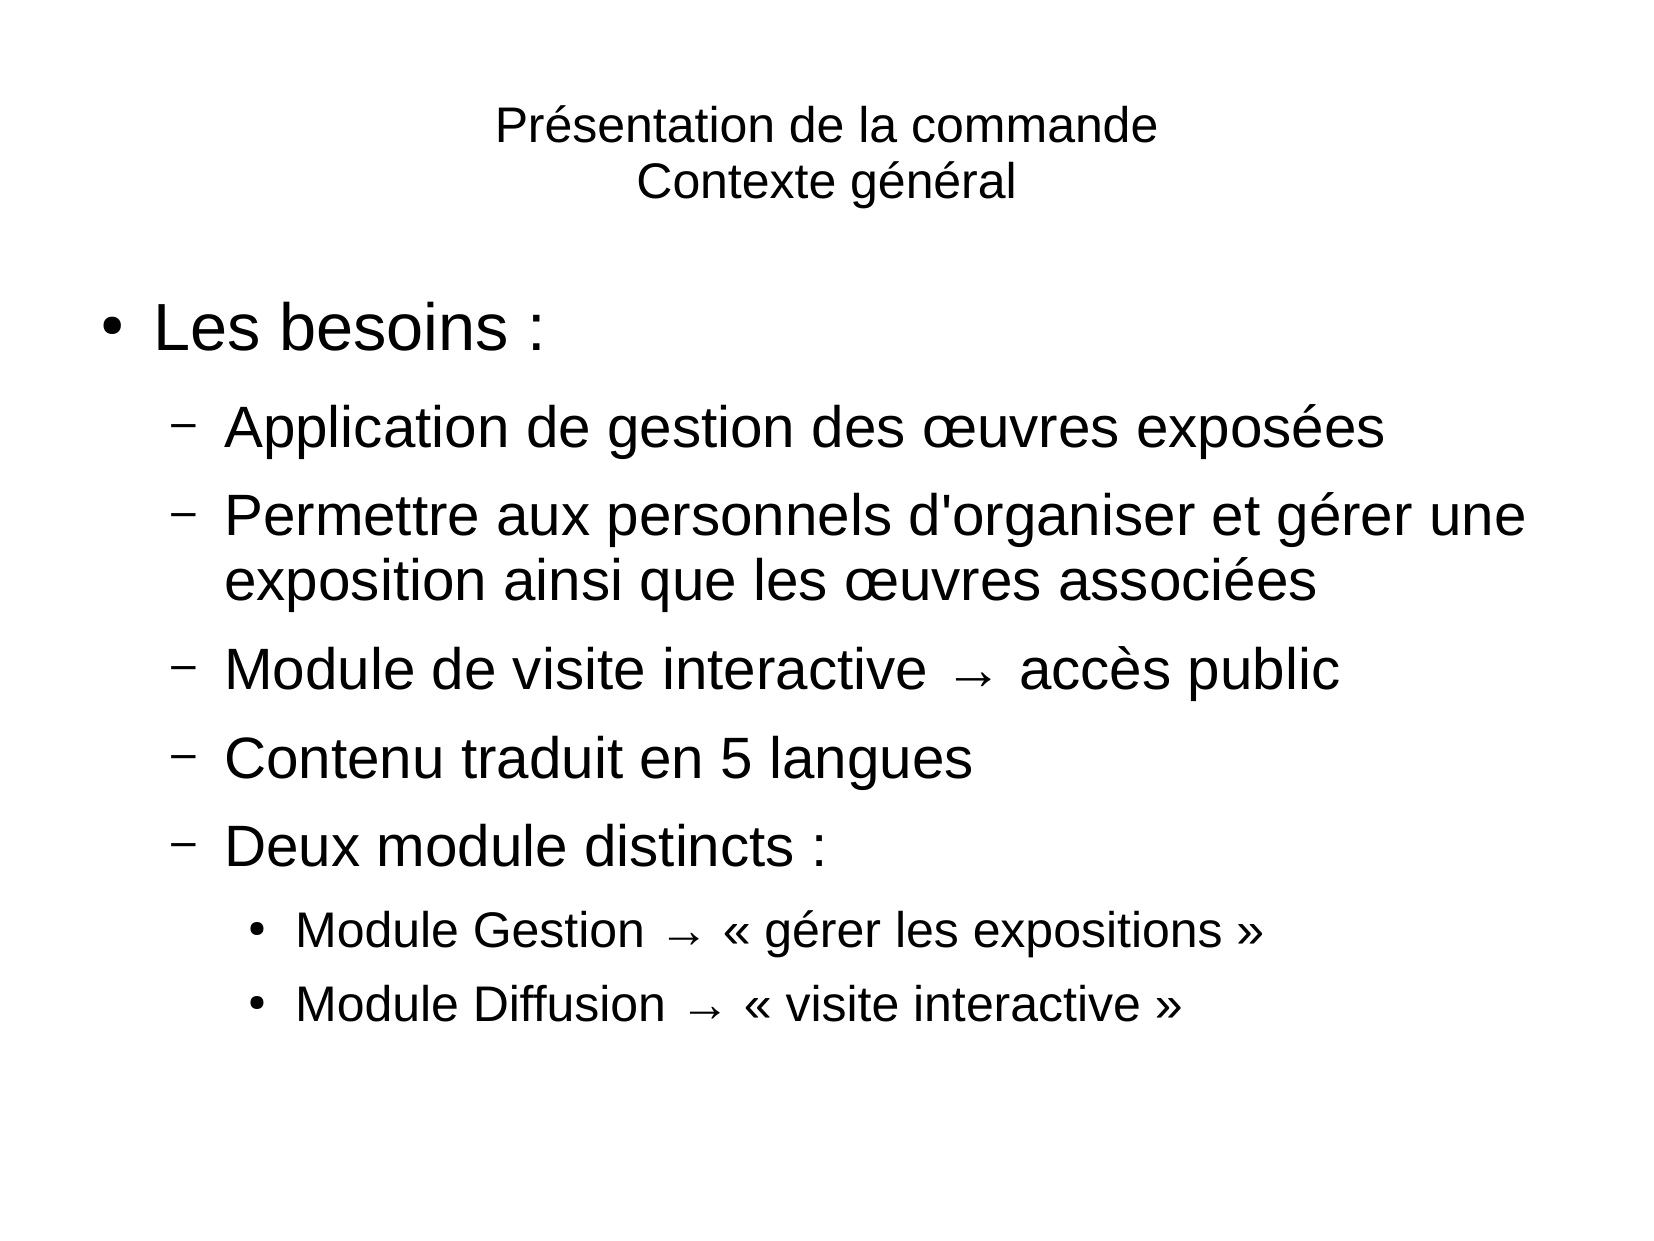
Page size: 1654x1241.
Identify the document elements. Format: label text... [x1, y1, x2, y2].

title Présentation de la commande Contexte général [82, 49, 1571, 257]
list Les besoins : Application de gestion des œuvres exposées Permettre aux personnels d'organiser et gérer une exposition ainsi que les œuvres associées Module de visite interactive → accès public Contenu traduit en 5 langues Deux module distincts : Module Gestion → « gérer les expositions » Module Diffusion → « visite interactive » [82, 290, 1571, 1109]
